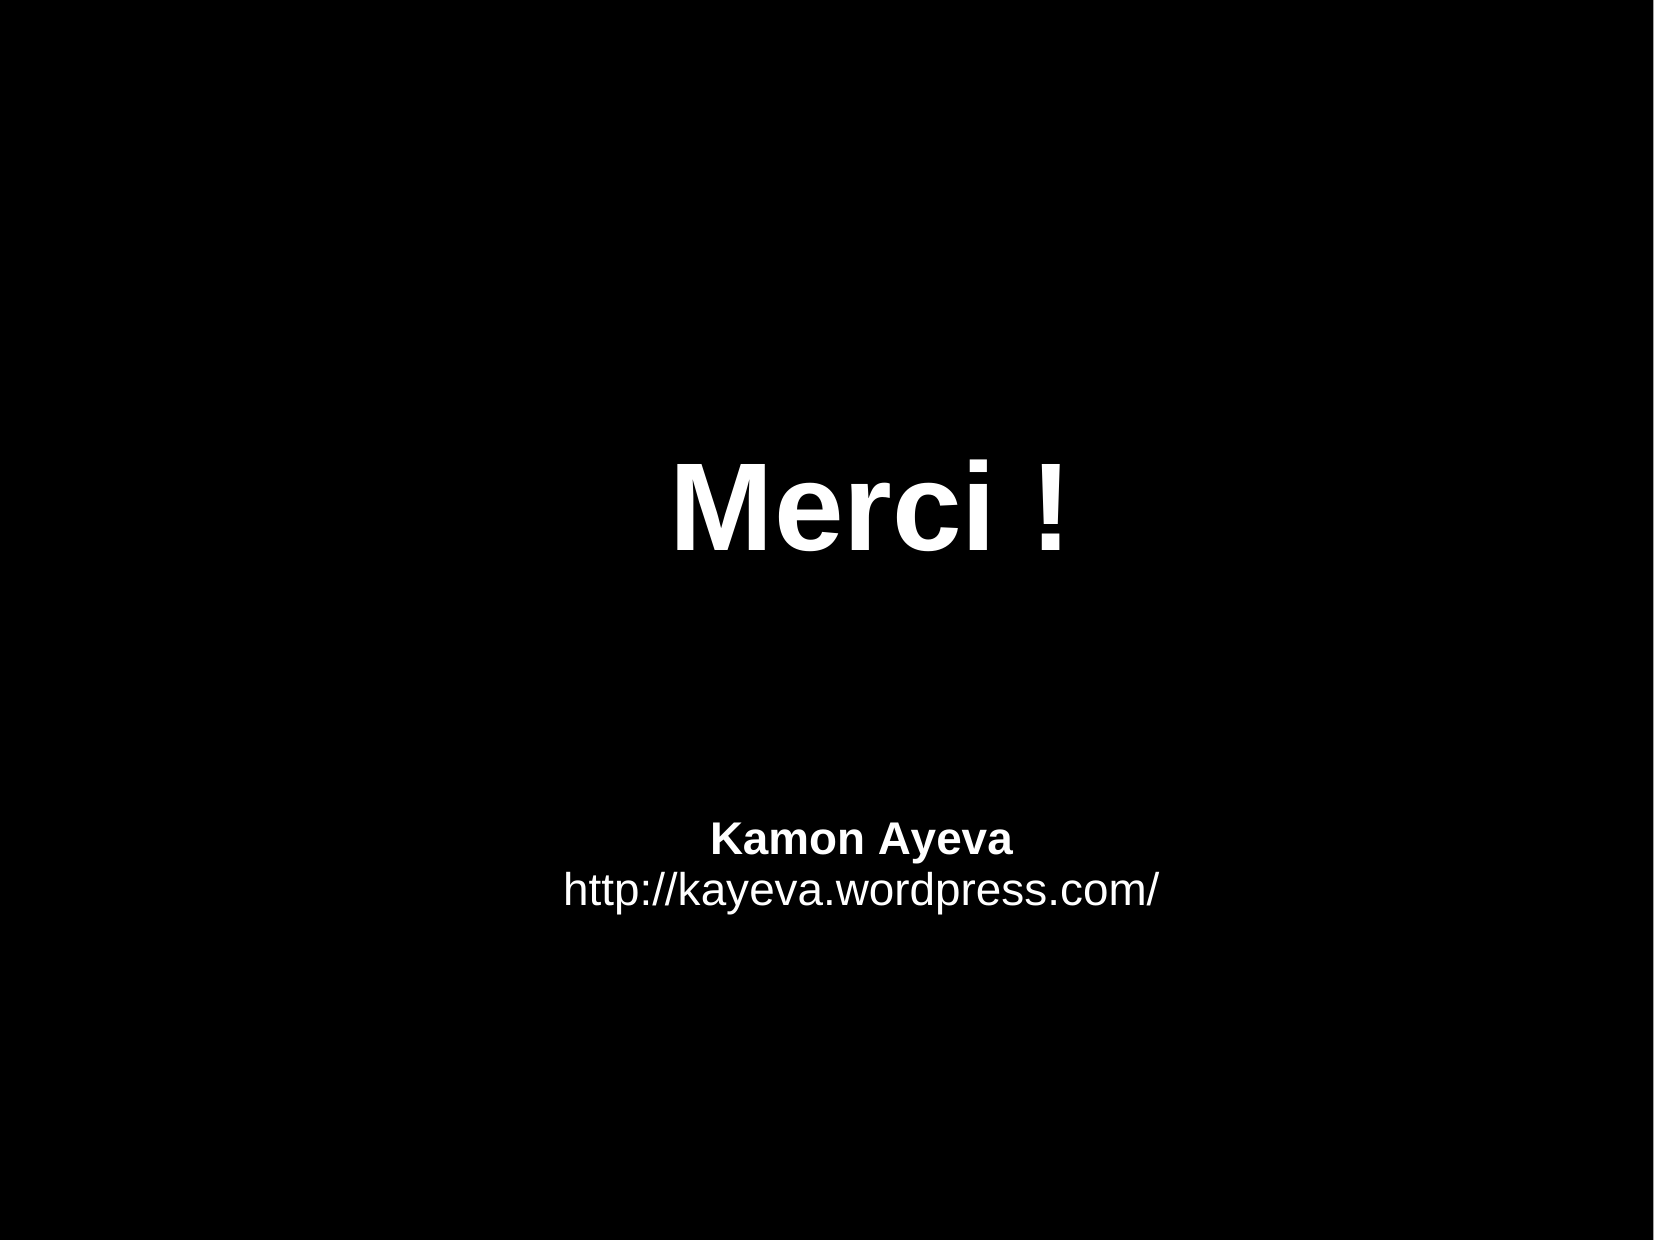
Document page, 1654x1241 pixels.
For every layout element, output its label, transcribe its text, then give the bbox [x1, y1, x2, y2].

title Merci ! [420, 403, 1324, 611]
subtitle Kamon Ayeva http://kayeva.wordpress.com/ [390, 726, 1297, 1156]
